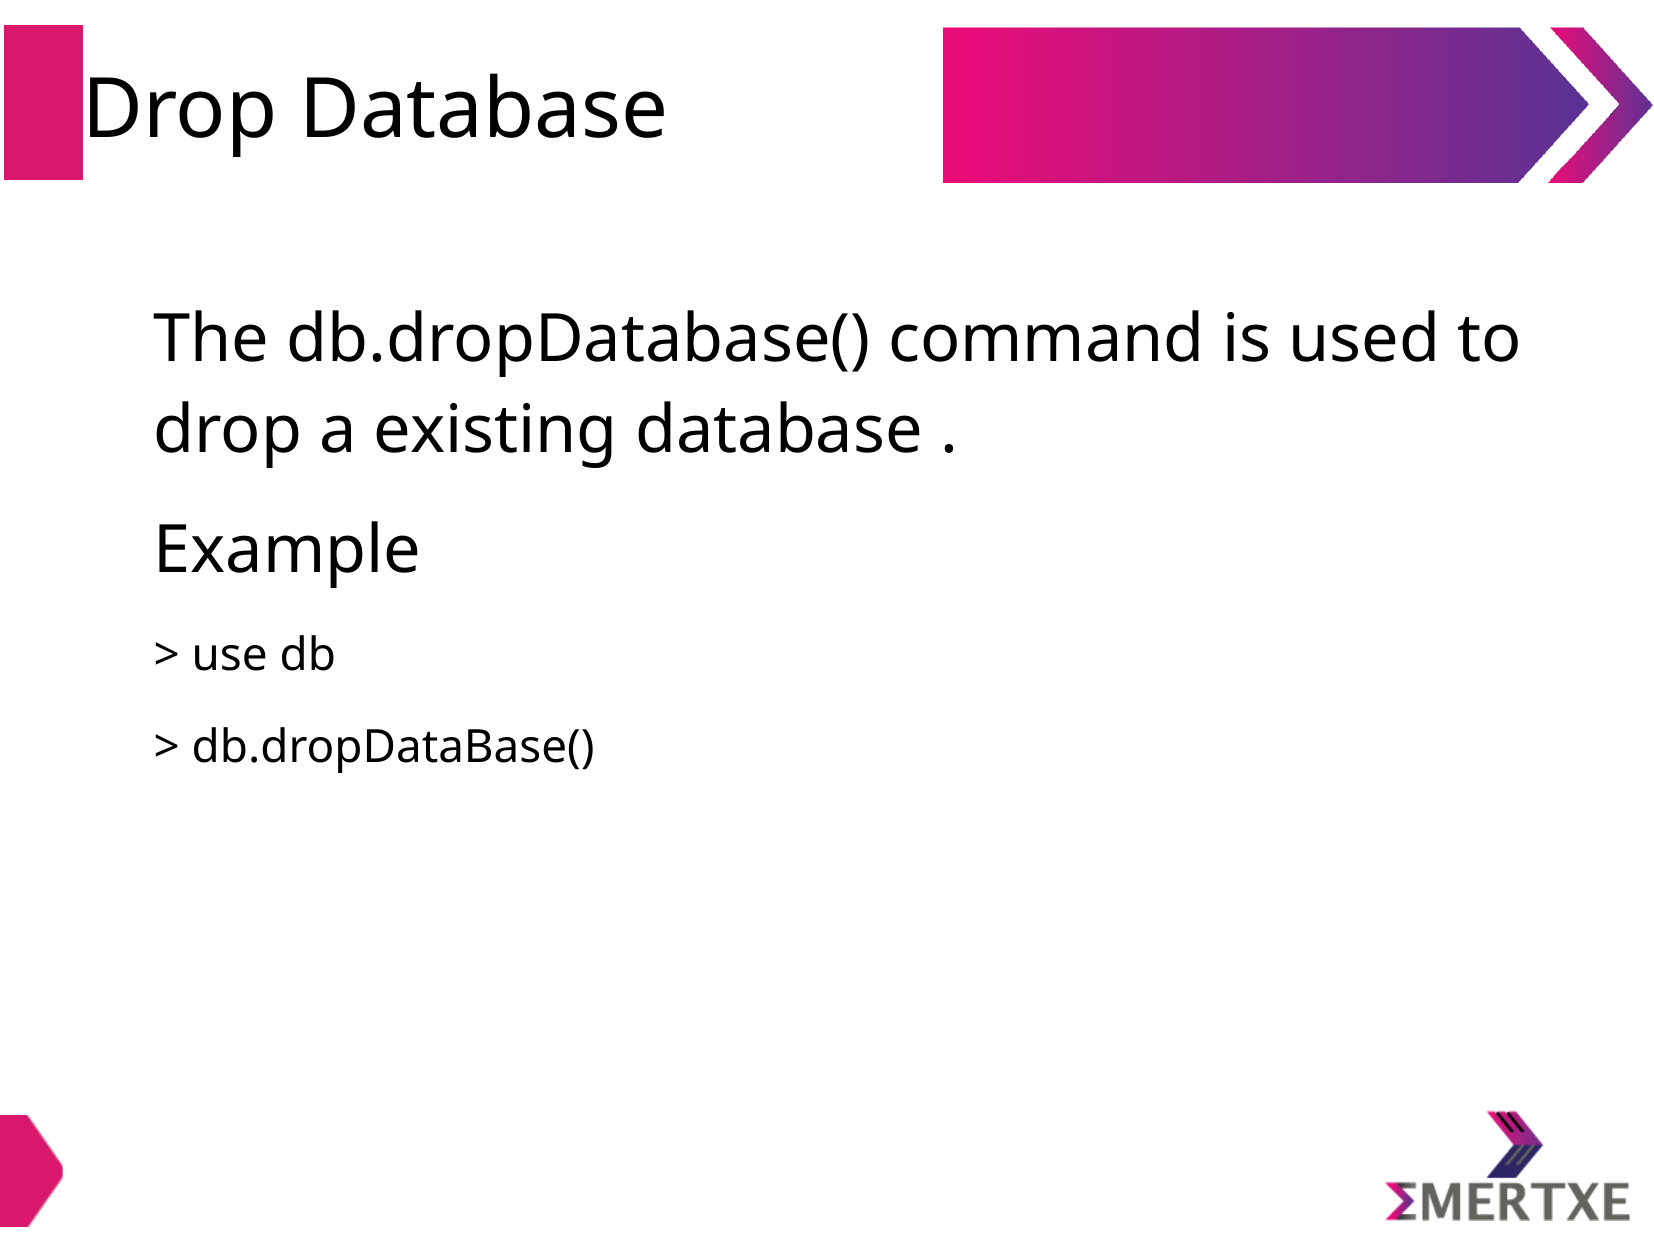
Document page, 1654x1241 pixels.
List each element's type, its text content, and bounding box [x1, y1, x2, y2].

picture [1571, 27, 1653, 183]
picture [1385, 1107, 1631, 1221]
title Drop Database [82, 2, 1571, 210]
list The db.dropDatabase() command is used to drop a existing database . Example > use db > db.dropDataBase() [82, 290, 1571, 1010]
